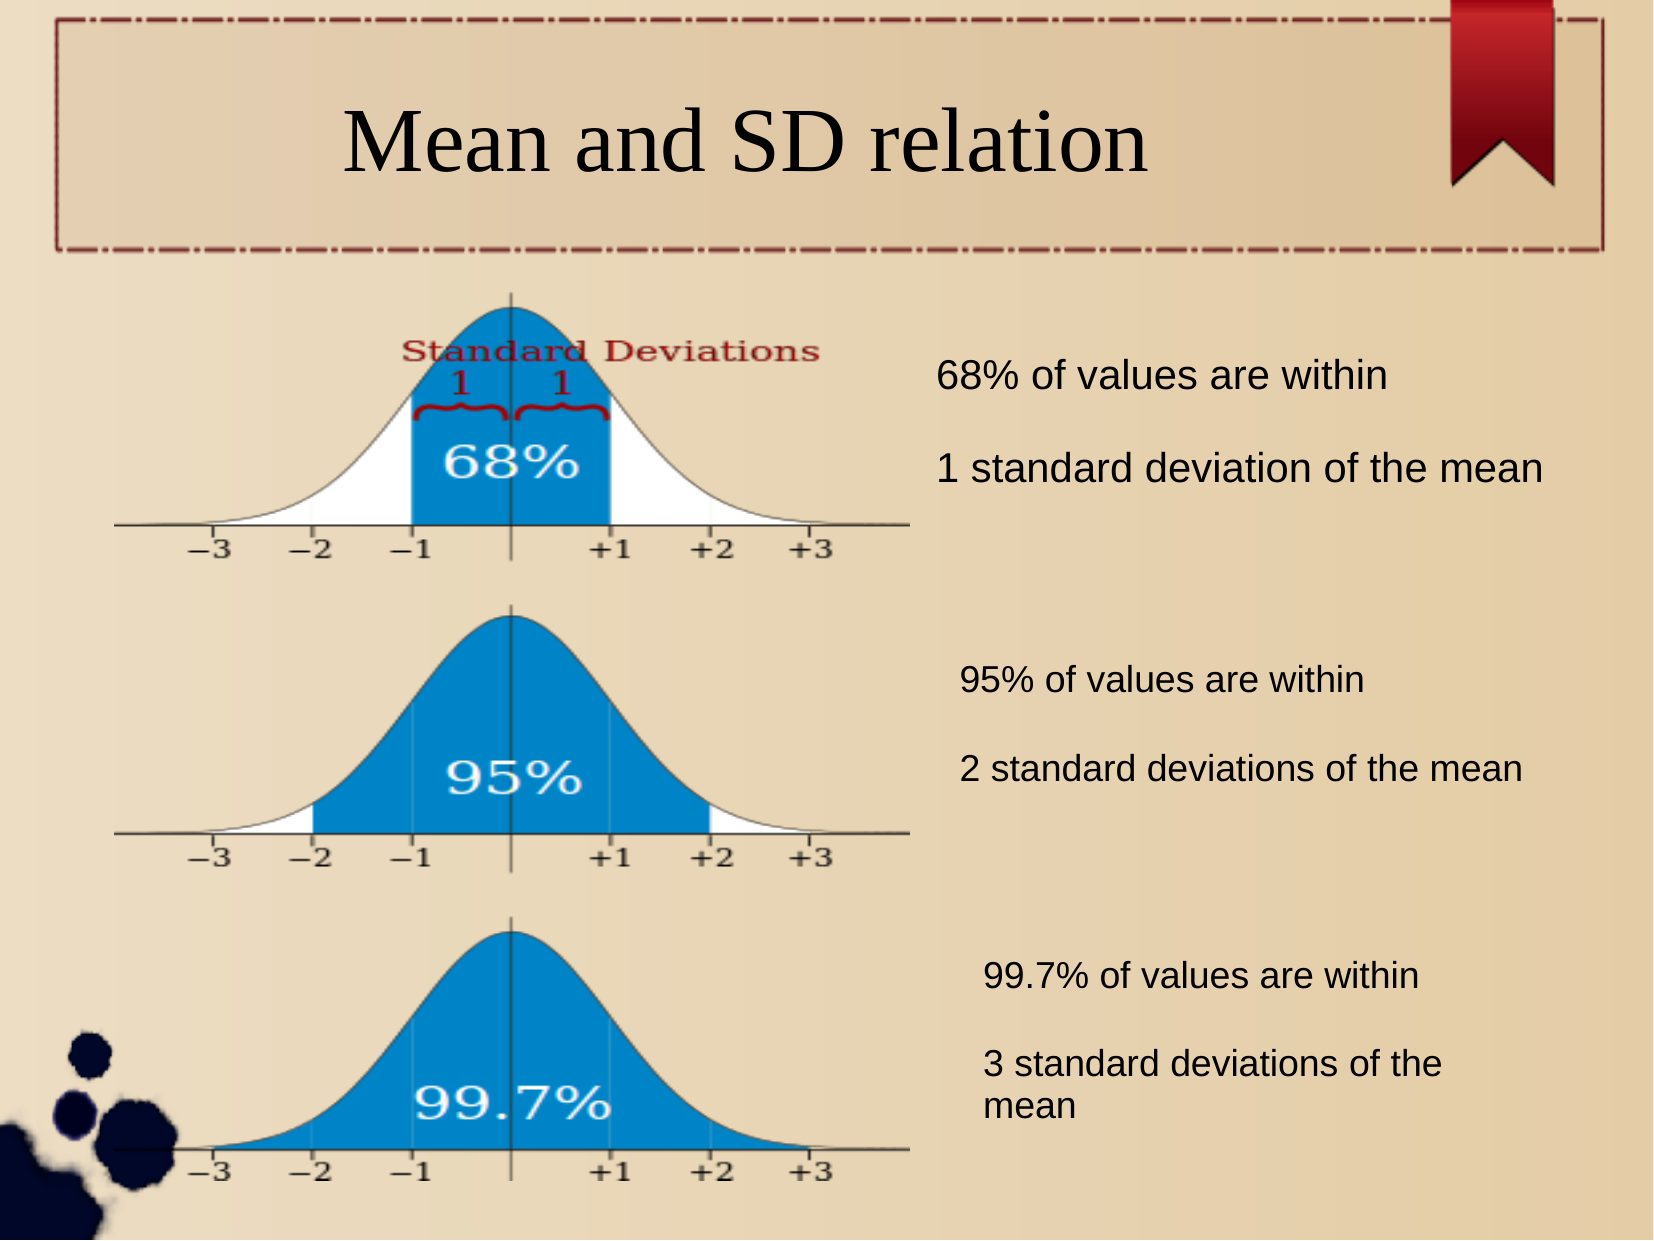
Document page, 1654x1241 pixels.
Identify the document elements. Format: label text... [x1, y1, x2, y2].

title Mean and SD relation [82, 47, 1412, 229]
text_box 68% of values are within 1 standard deviation of the mean [921, 342, 1571, 497]
text_box 99.7% of values are within 3 standard deviations of the mean [968, 944, 1560, 1111]
picture [0, 0, 1654, 1240]
text_box 95% of values are within 2 standard deviations of the mean [944, 649, 1548, 774]
